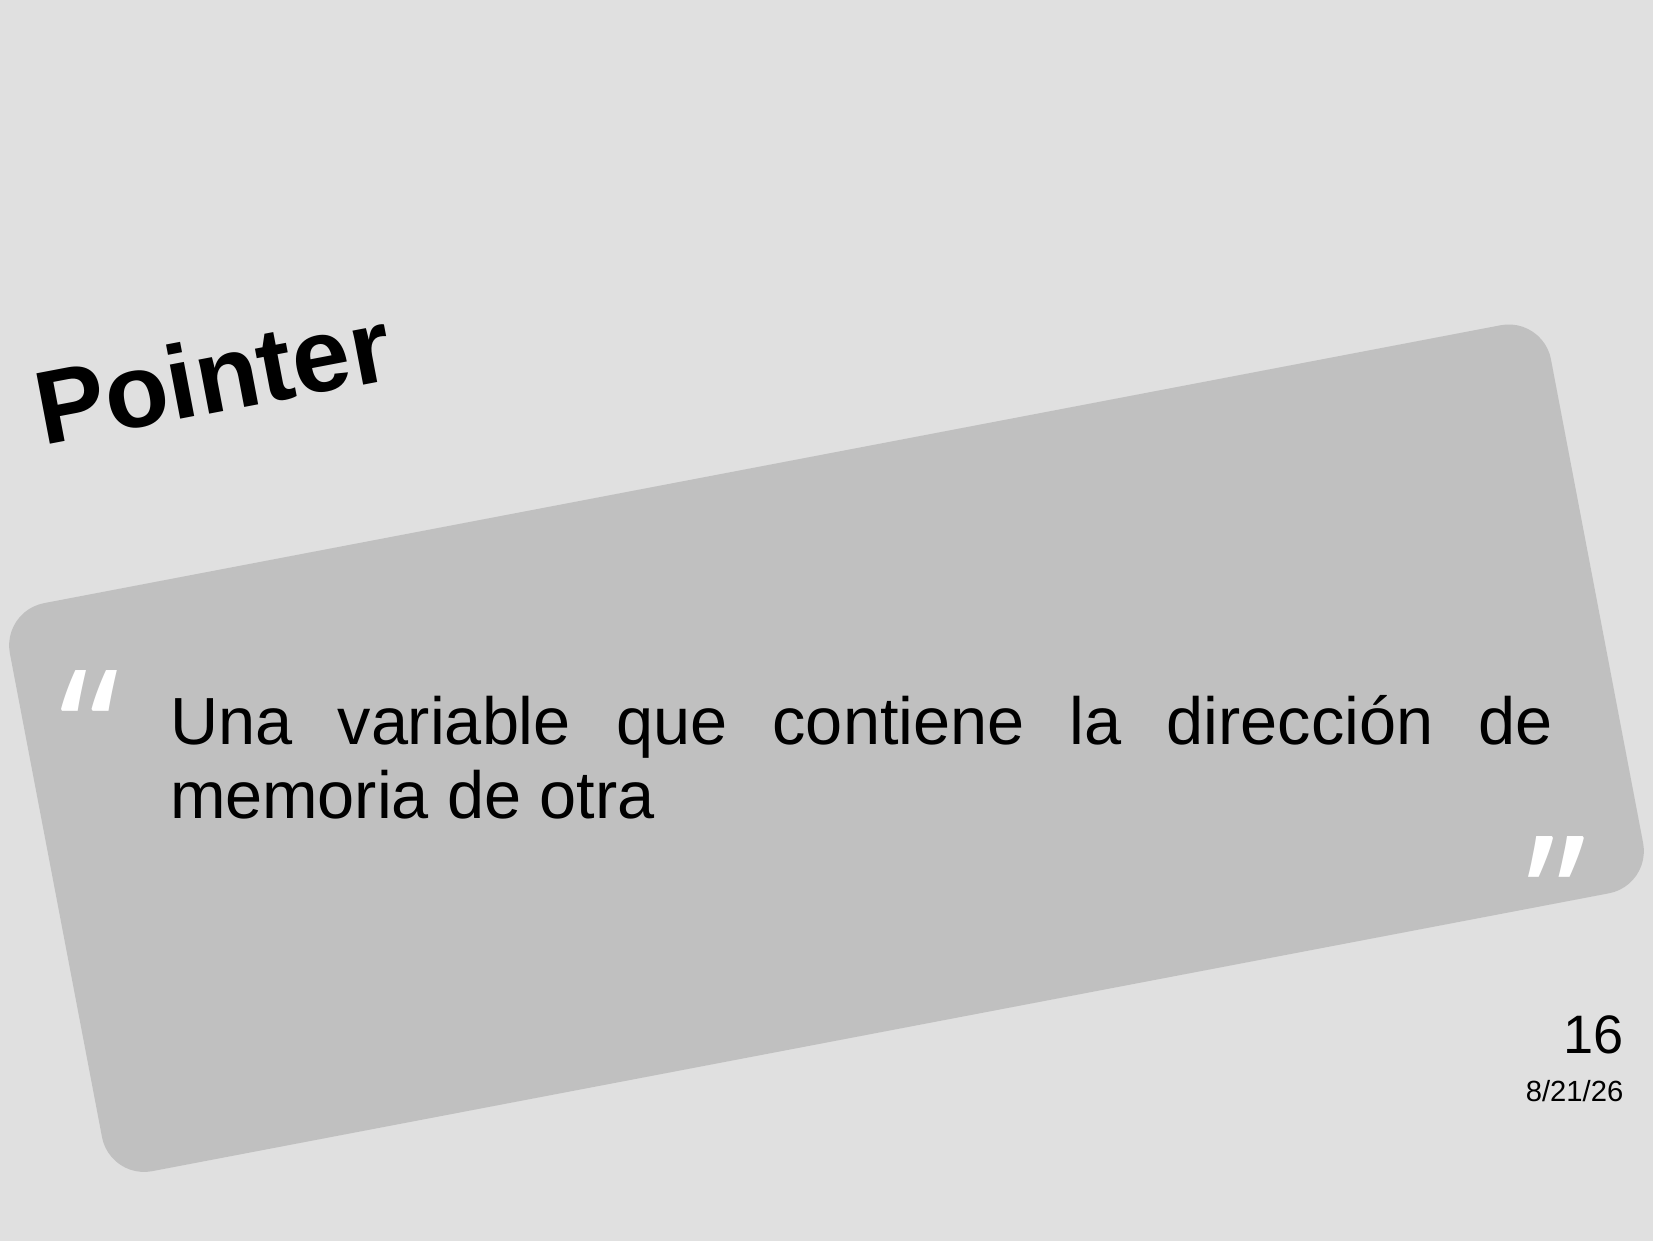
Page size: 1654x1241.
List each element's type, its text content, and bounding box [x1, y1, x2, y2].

title Pointer [16, 29, 1518, 512]
list Una variable que contiene la dirección de memoria de otra [99, 579, 1554, 1052]
